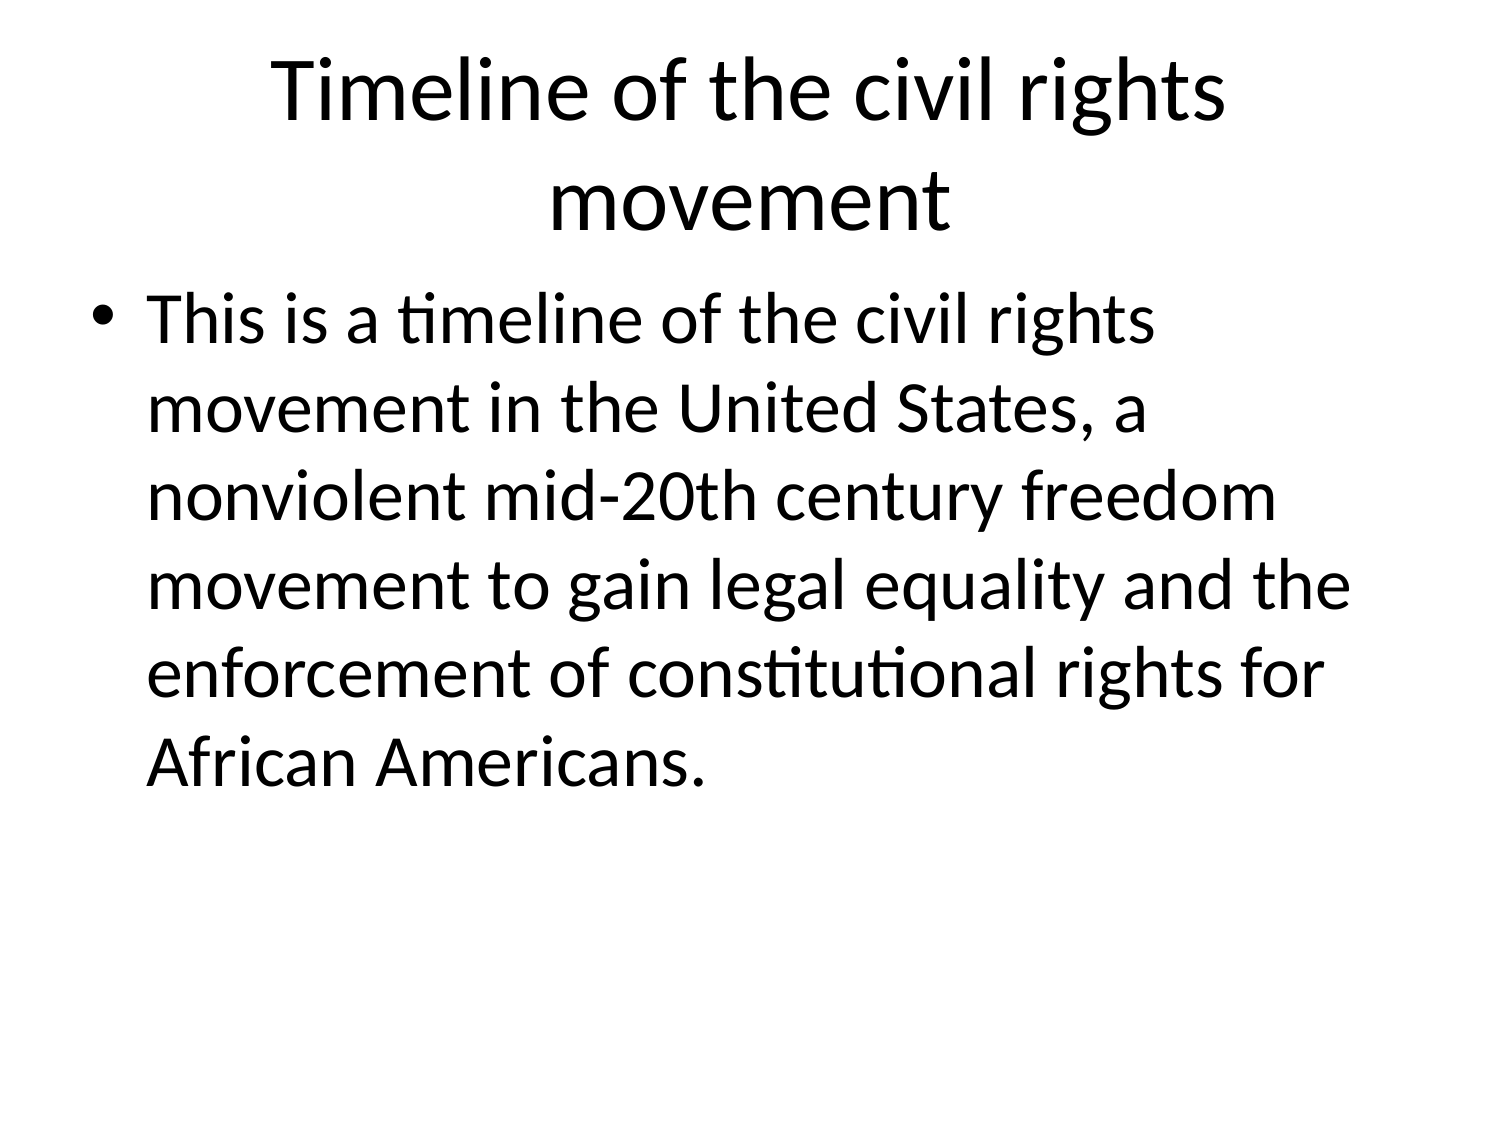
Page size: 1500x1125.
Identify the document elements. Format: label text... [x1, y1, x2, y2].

list This is a timeline of the civil rights movement in the United States, a nonviolent mid-20th century freedom movement to gain legal equality and the enforcement of constitutional rights for African Americans. [75, 262, 1425, 1005]
title Timeline of the civil rights movement [75, 45, 1425, 233]
